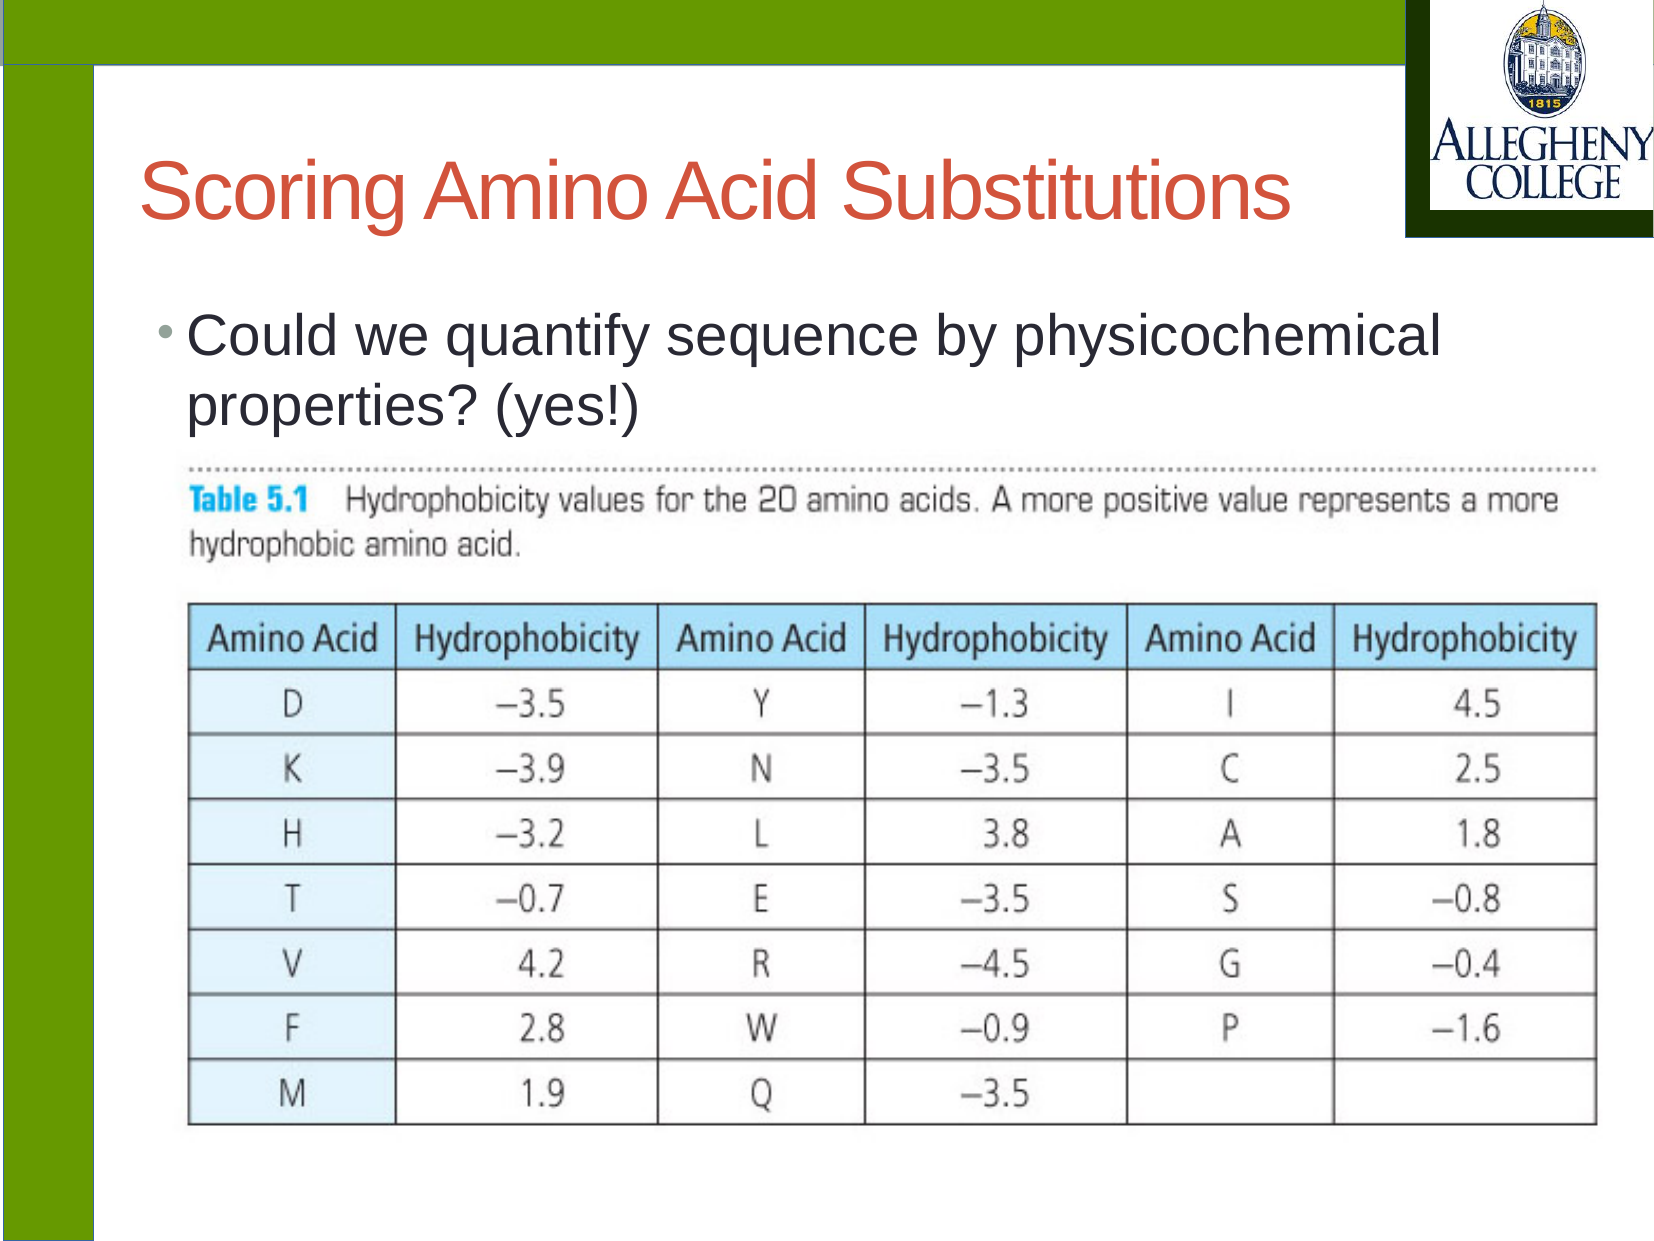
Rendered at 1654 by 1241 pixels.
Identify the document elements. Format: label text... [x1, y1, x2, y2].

list Could we quantify sequence by physicochemical properties? (yes!) [141, 289, 1630, 1172]
text_box [3, 0, 1654, 1241]
picture [148, 449, 1636, 1164]
title Scoring Amino Acid Substitutions [124, 96, 1613, 276]
picture [1430, 0, 1654, 210]
